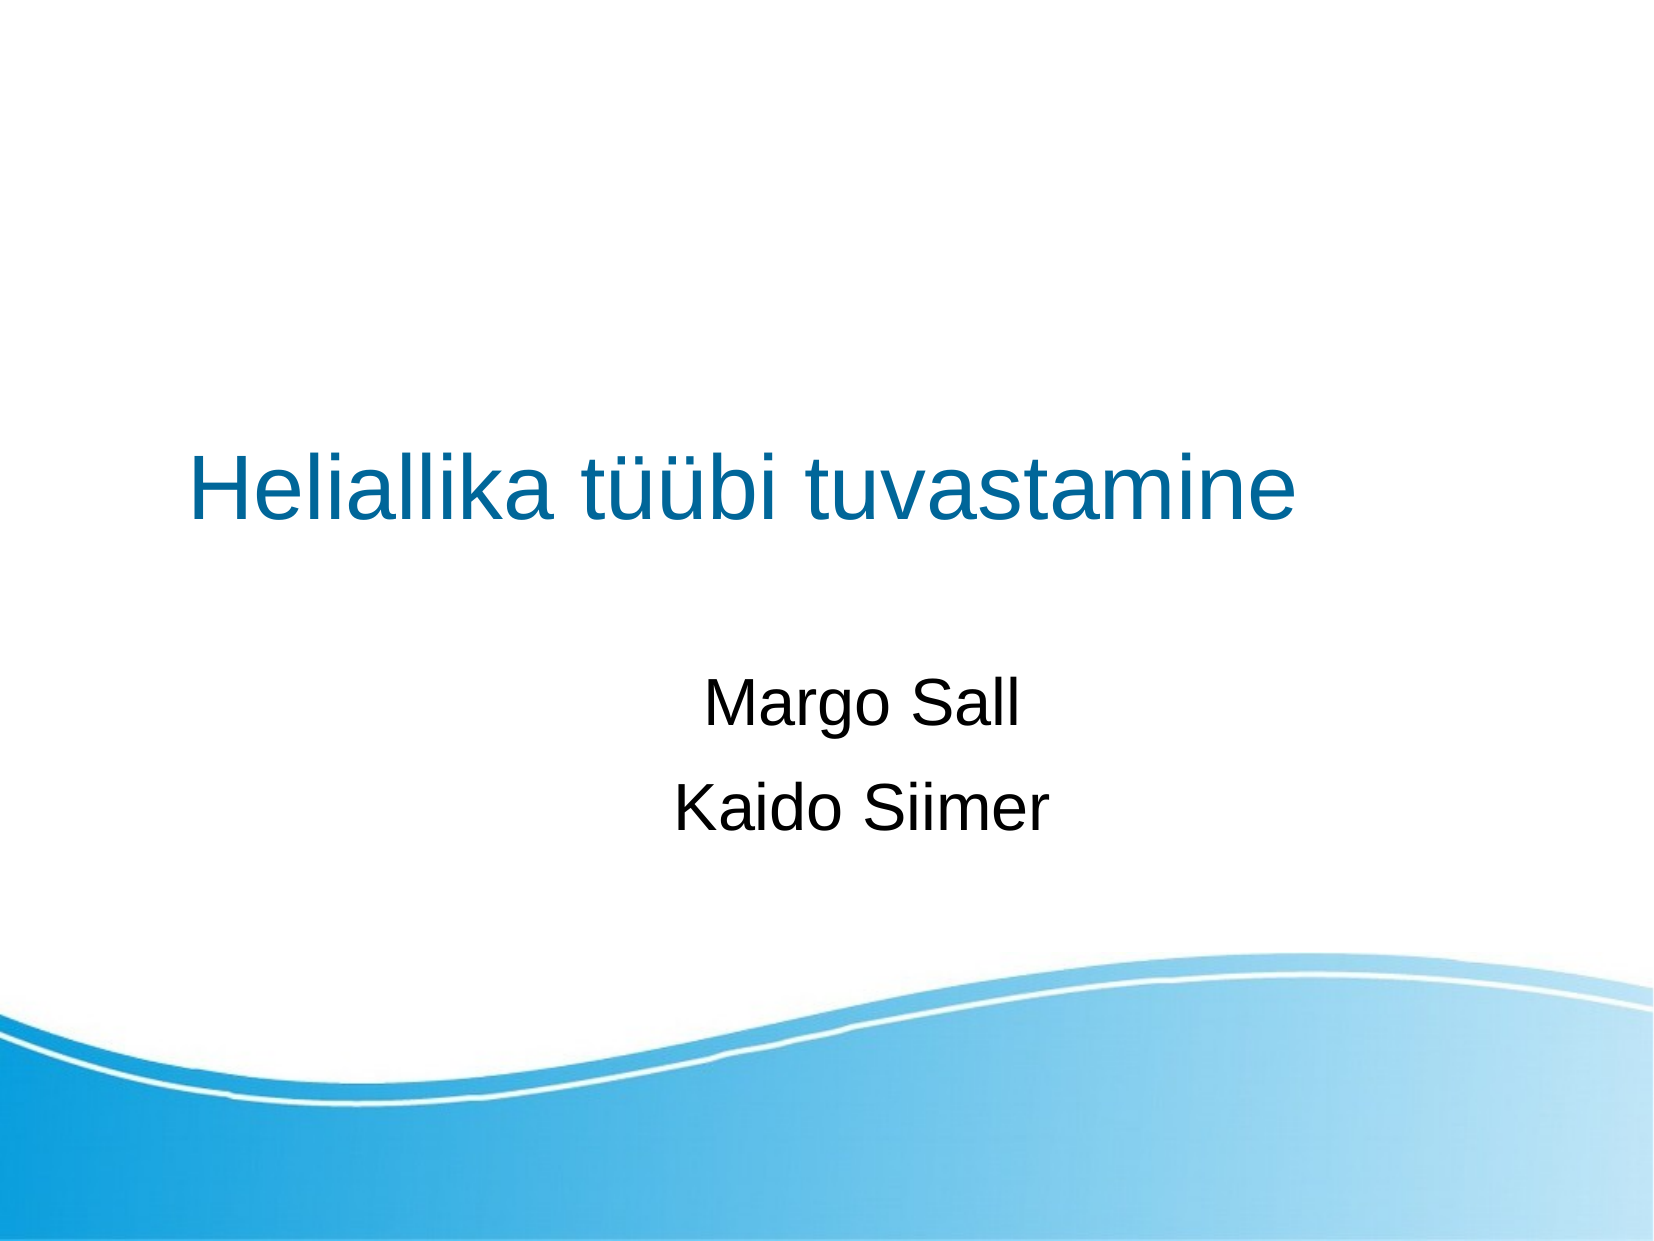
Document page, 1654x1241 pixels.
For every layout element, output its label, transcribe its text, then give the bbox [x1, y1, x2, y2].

list Margo Sall Kaido Siimer [82, 665, 1571, 1010]
picture [0, 952, 1654, 1241]
title Heliallika tüübi tuvastamine [0, 384, 1489, 592]
